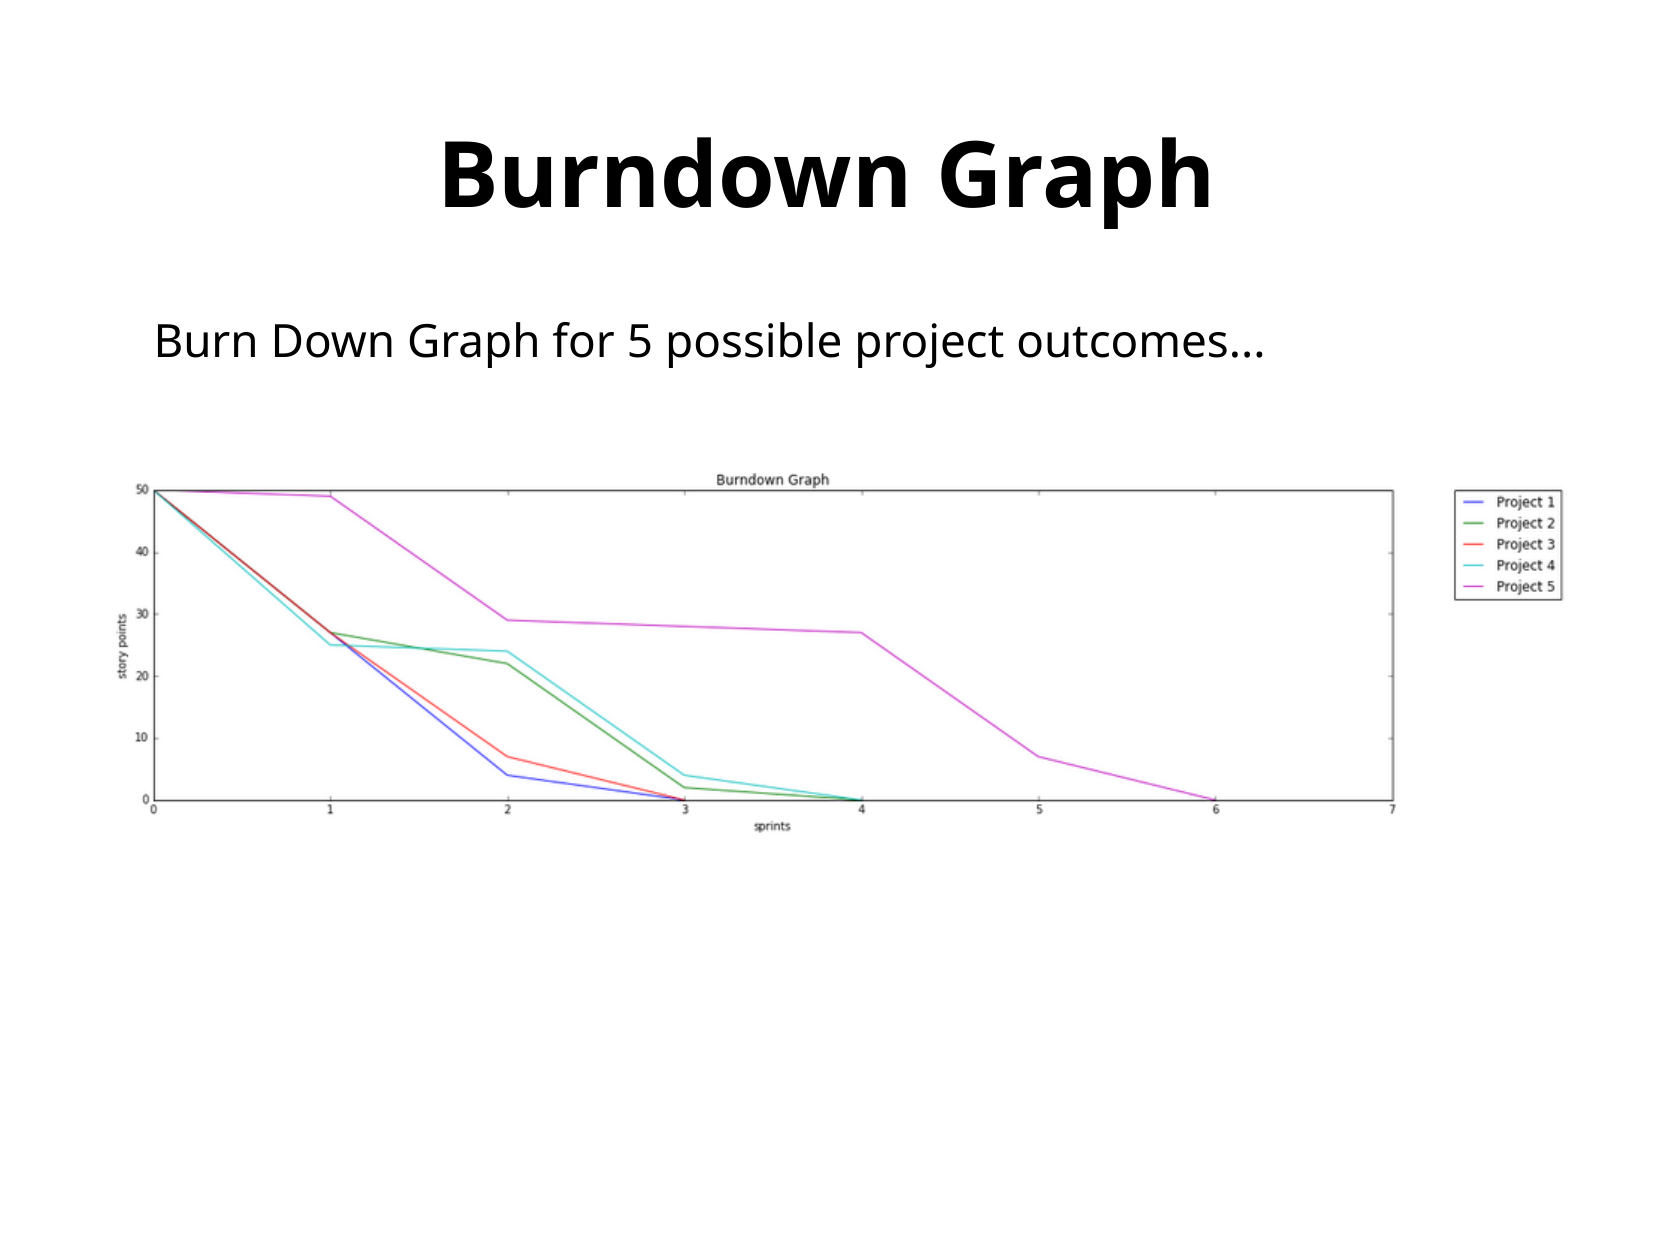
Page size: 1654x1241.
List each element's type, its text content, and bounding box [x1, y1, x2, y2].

text_box Burn Down Graph for 5 possible project outcomes... [153, 265, 1465, 414]
title Burndown Graph [224, 37, 1430, 265]
picture [106, 460, 1571, 839]
